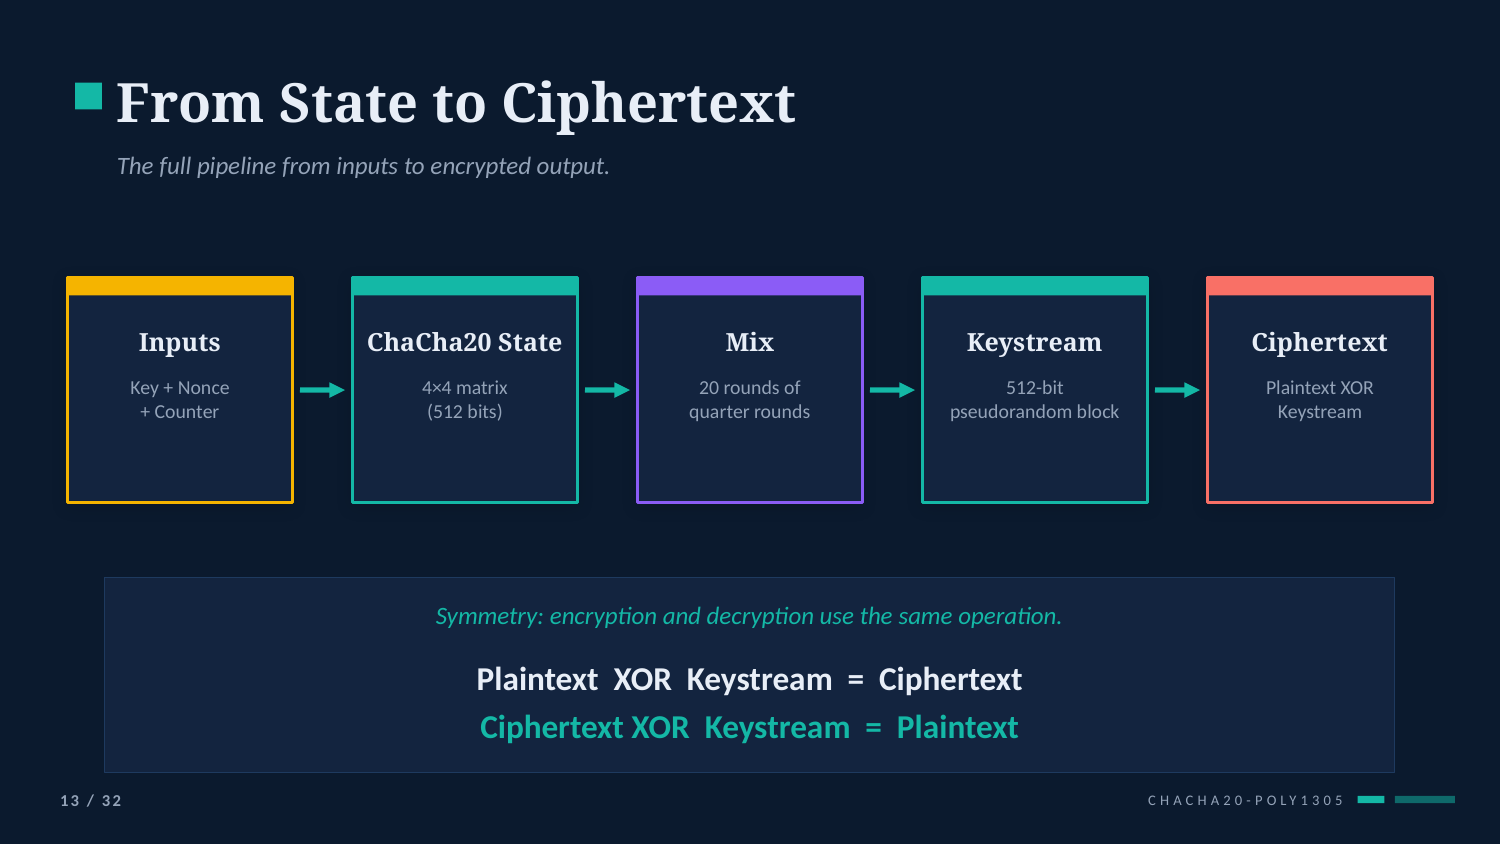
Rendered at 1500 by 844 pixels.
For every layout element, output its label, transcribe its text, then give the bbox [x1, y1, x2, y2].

text_box ChaCha20 State [352, 307, 578, 375]
text_box Inputs [67, 307, 293, 375]
text_box [67, 375, 74, 503]
text_box [1207, 277, 1433, 307]
text_box [352, 277, 578, 307]
text_box [1394, 795, 1455, 804]
text_box 4×4 matrix (512 bits) [359, 375, 570, 503]
text_box Plaintext XOR Keystream [1214, 375, 1425, 503]
text_box Mix [637, 307, 863, 375]
text_box [352, 375, 359, 503]
text_box [75, 82, 102, 110]
text_box [104, 577, 1395, 773]
text_box [1357, 795, 1385, 804]
text_box Plaintext XOR Keystream = Ciphertext Ciphertext XOR Keystream = Plaintext [127, 637, 1373, 765]
text_box Symmetry: encryption and decryption use the same operation. [127, 592, 1373, 637]
text_box [922, 375, 929, 503]
text_box 20 rounds of quarter rounds [644, 375, 855, 503]
text_box [637, 375, 644, 503]
text_box [67, 277, 293, 307]
text_box 13 / 32 [59, 780, 210, 819]
text_box [922, 277, 1148, 307]
text_box 512-bit pseudorandom block [929, 375, 1140, 503]
text_box From State to Ciphertext [116, 60, 1392, 142]
text_box Key + Nonce + Counter [74, 375, 285, 503]
text_box CHACHA20-POLY1305 [1050, 780, 1343, 819]
text_box The full pipeline from inputs to encrypted output. [116, 142, 1392, 188]
text_box [1140, 375, 1148, 503]
text_box [637, 277, 863, 307]
text_box [1207, 375, 1214, 503]
text_box [855, 375, 863, 503]
text_box [285, 375, 293, 503]
text_box Keystream [922, 307, 1148, 375]
text_box [1425, 375, 1433, 503]
text_box [570, 375, 578, 503]
text_box Ciphertext [1207, 307, 1433, 375]
